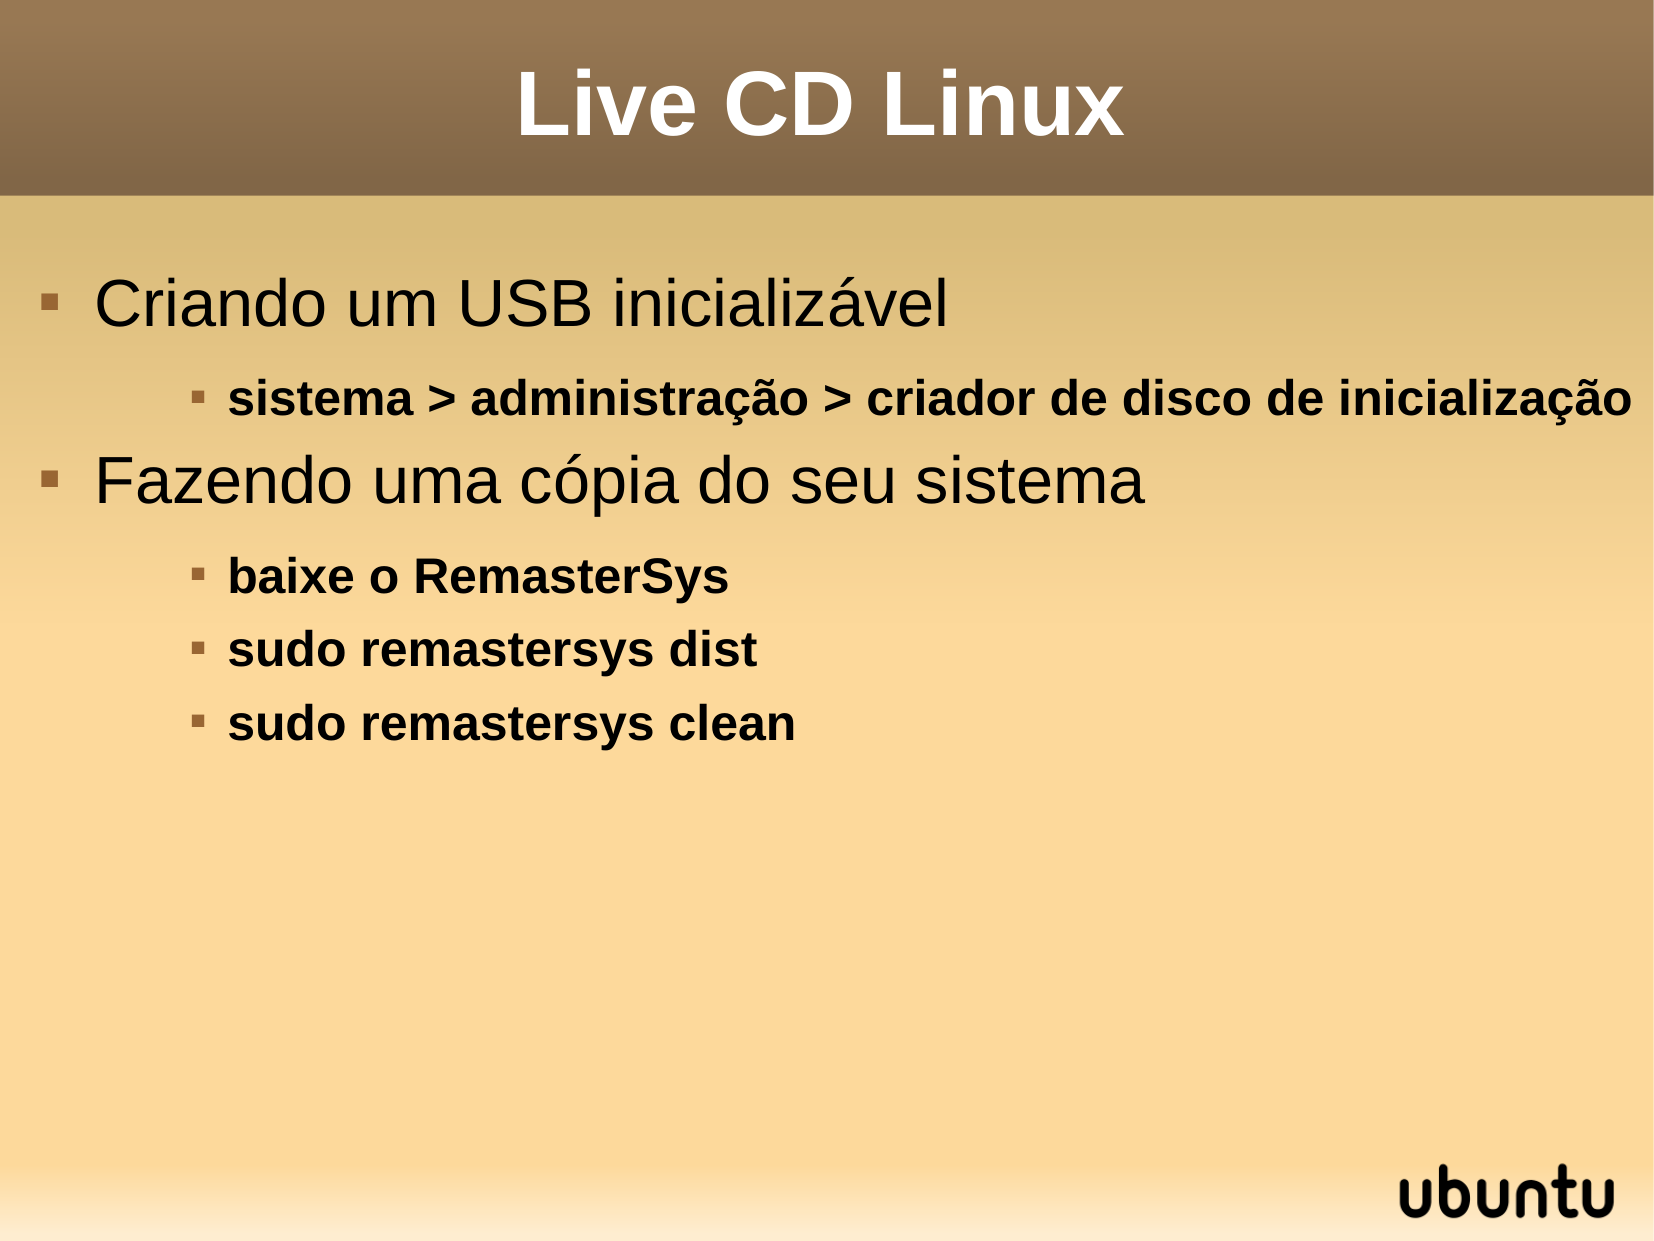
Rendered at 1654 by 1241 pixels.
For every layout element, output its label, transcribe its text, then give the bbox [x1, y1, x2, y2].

title Live CD Linux [76, 7, 1565, 200]
list Criando um USB inicializável sistema > administração > criador de disco de inicialização Fazendo uma cópia do seu sistema baixe o RemasterSys sudo remastersys dist sudo remastersys clean [23, 265, 1654, 1070]
picture [0, 0, 1654, 1241]
